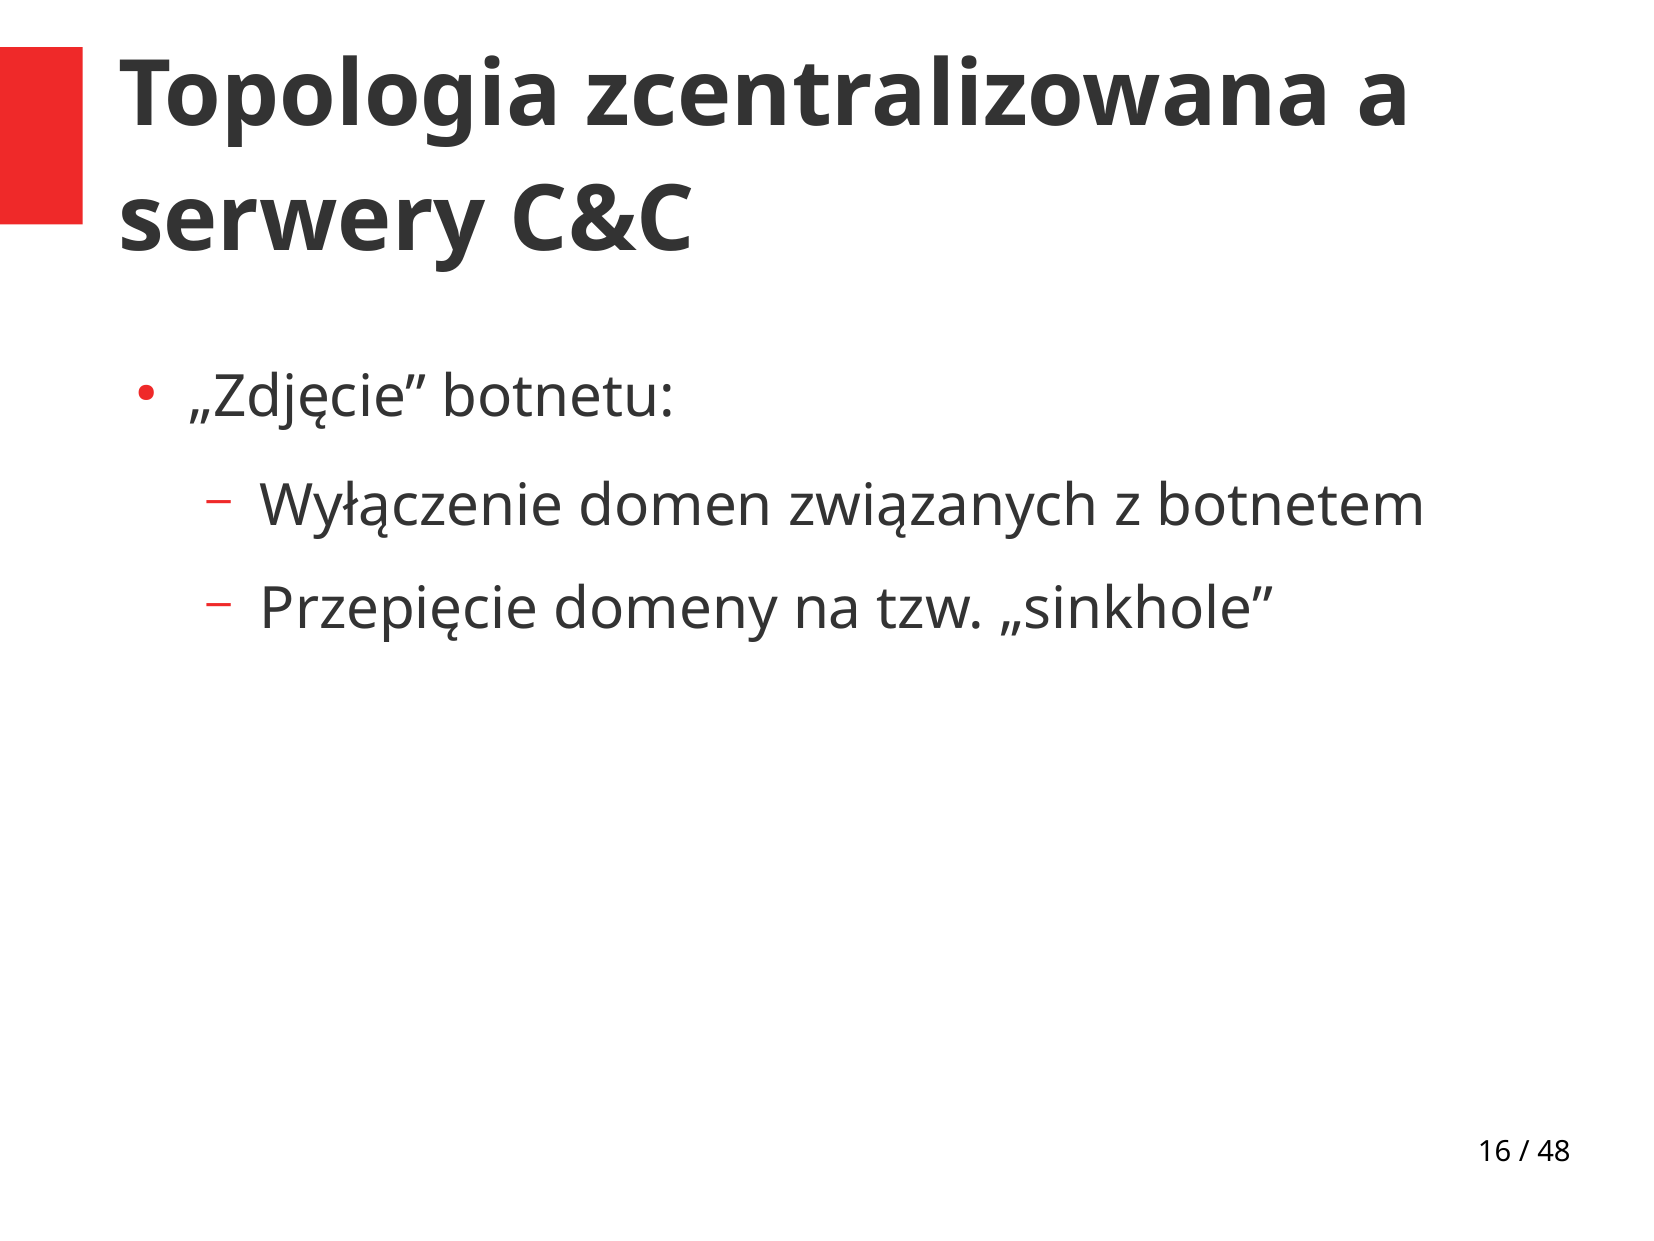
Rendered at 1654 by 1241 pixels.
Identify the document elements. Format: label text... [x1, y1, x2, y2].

list „Zdjęcie” botnetu: Wyłączenie domen związanych z botnetem Przepięcie domeny na tzw. „sinkhole” [118, 354, 1536, 1074]
title Topologia zcentralizowana a serwery C&C [118, 45, 1571, 260]
